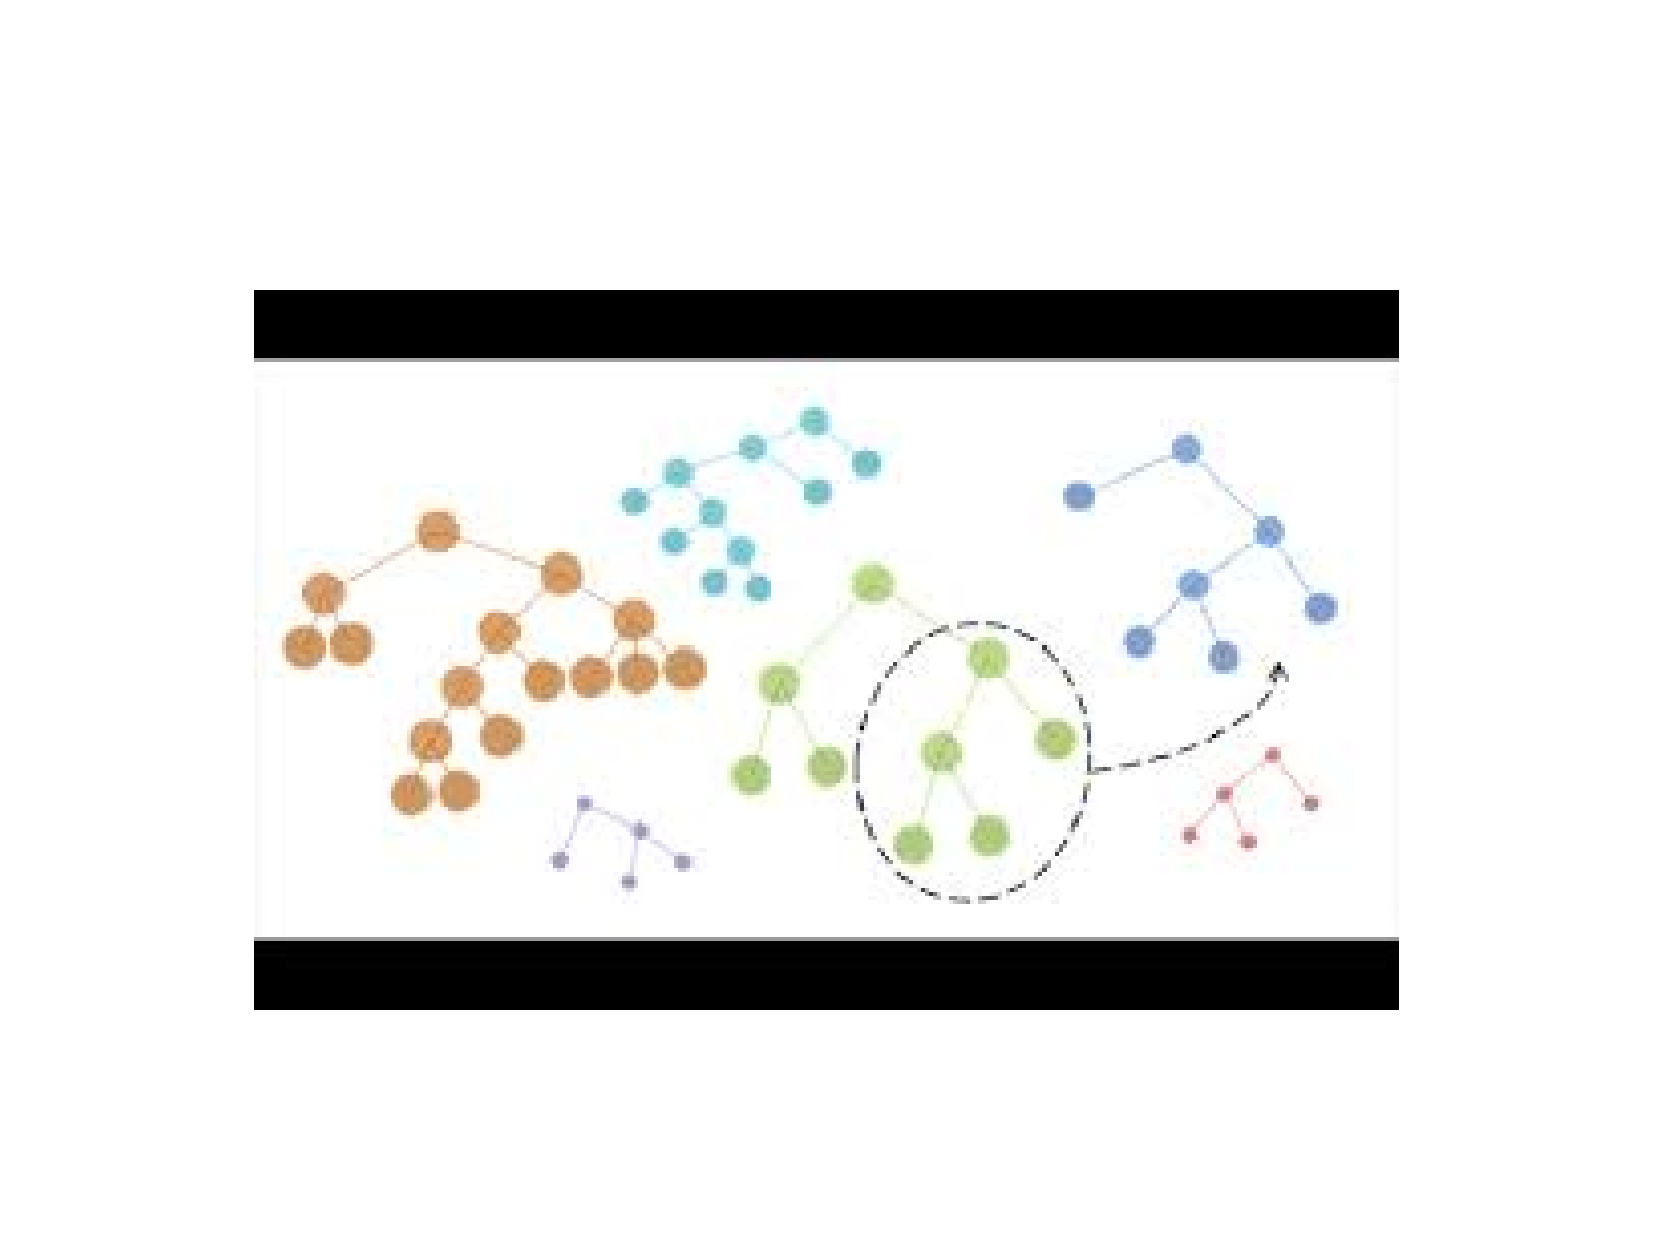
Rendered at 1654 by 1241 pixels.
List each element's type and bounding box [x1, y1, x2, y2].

picture [254, 290, 1399, 1010]
